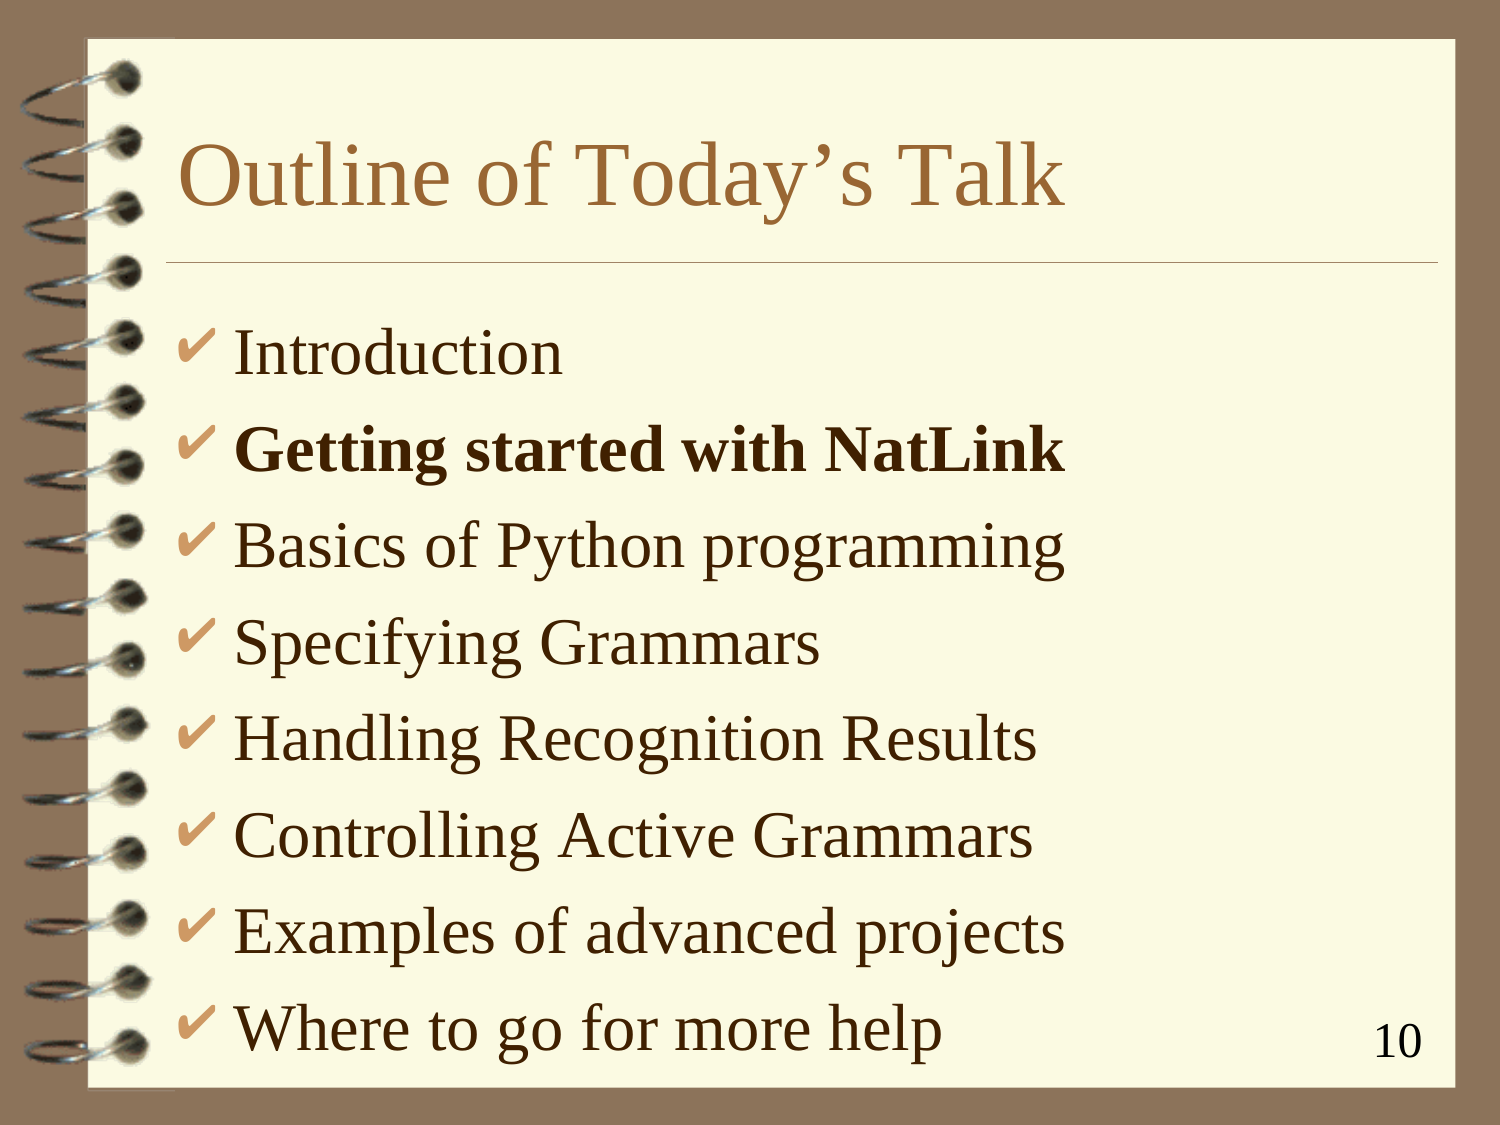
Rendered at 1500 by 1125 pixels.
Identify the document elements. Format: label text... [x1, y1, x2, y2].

title Outline of Today’s Talk [162, 74, 1438, 263]
list Introduction Getting started with NatLink Basics of Python programming Specifying Grammars Handling Recognition Results Controlling Active Grammars Examples of advanced projects Where to go for more help [162, 299, 1438, 976]
picture [0, 0, 175, 1125]
